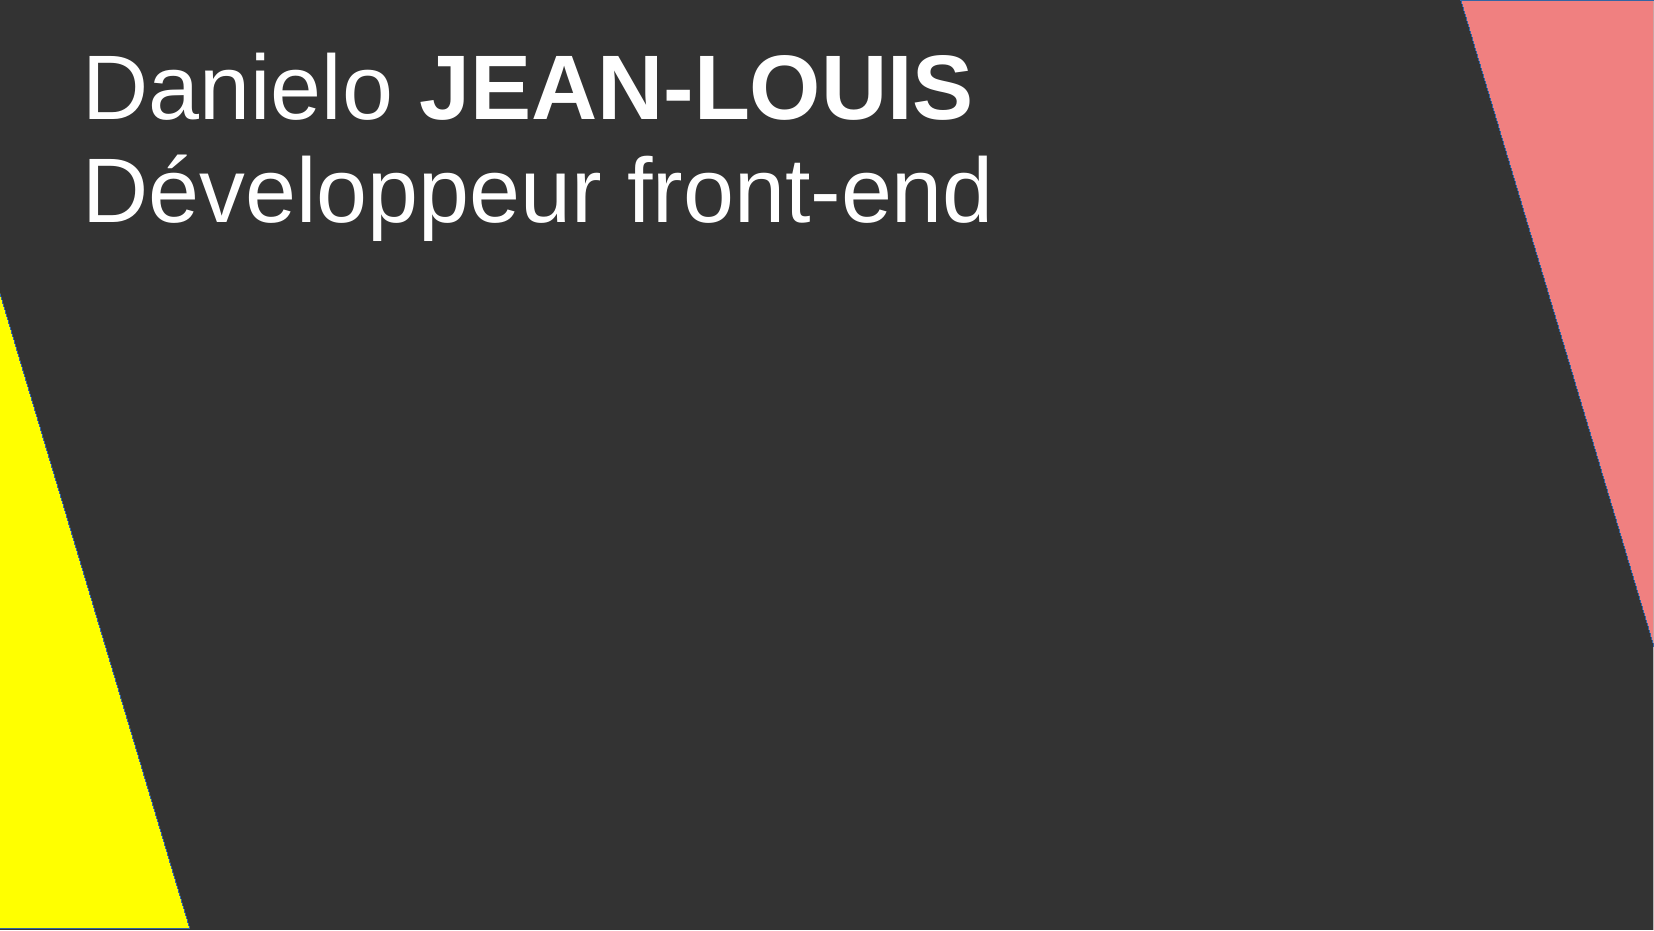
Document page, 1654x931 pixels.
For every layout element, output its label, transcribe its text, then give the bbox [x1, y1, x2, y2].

subtitle Danielo JEAN-LOUIS Développeur front-end [82, 36, 1571, 758]
text_box [1460, 0, 1654, 647]
text_box [0, 293, 190, 929]
